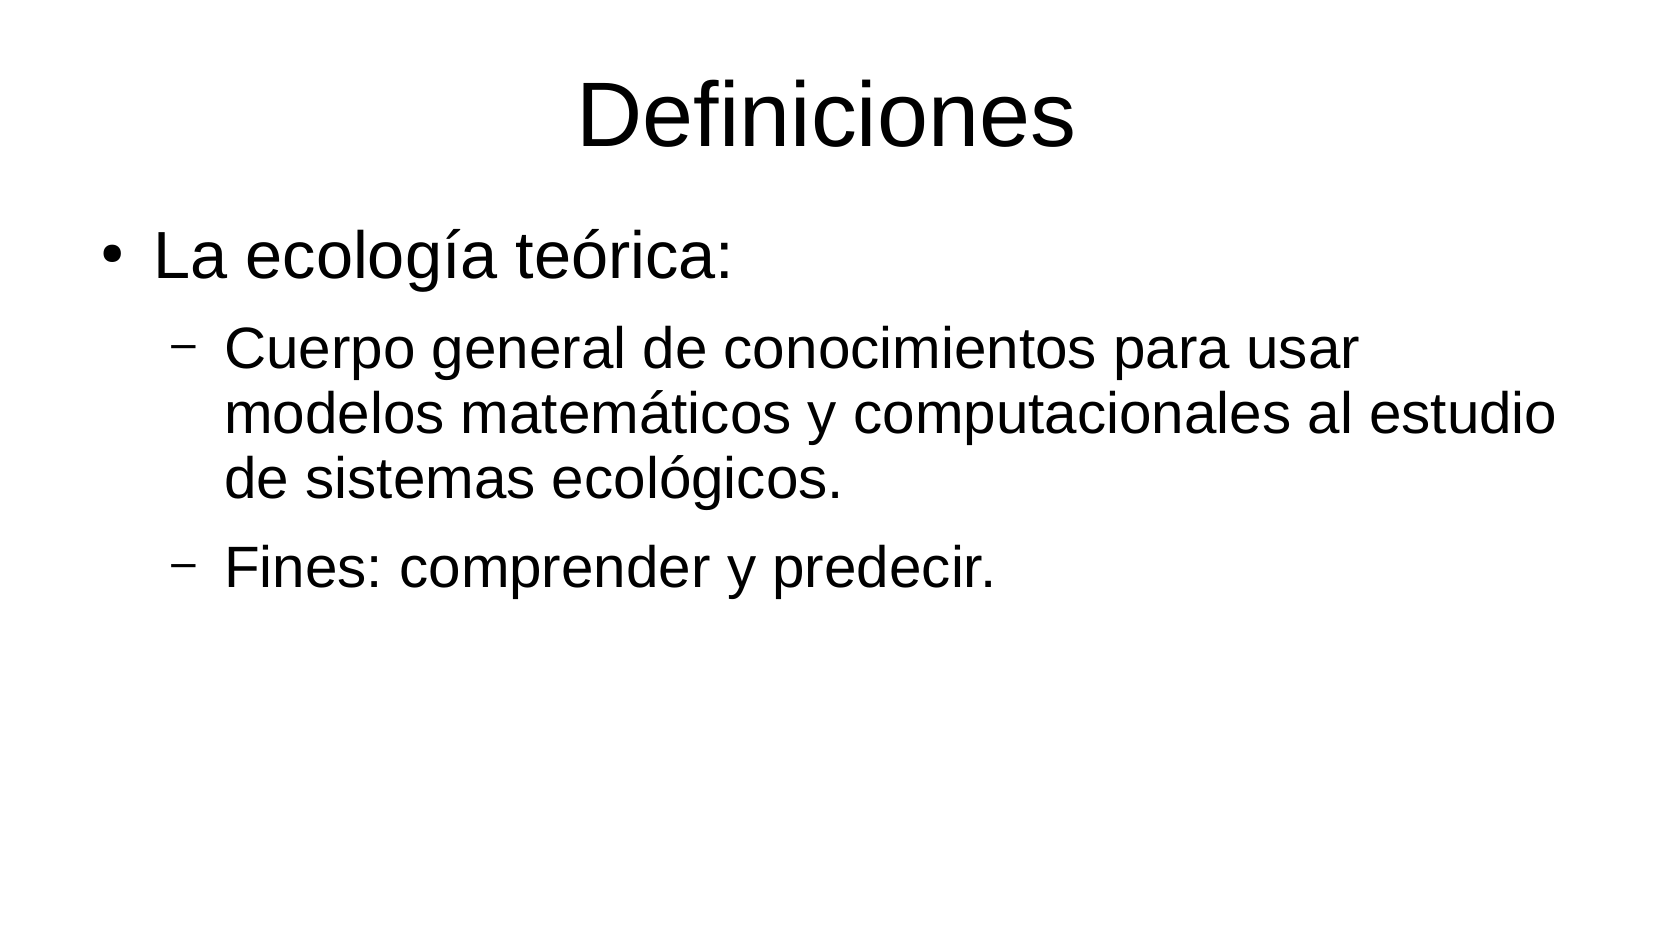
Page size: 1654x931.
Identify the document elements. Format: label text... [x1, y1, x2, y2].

list La ecología teórica: Cuerpo general de conocimientos para usar modelos matemáticos y computacionales al estudio de sistemas ecológicos. Fines: comprender y predecir. [82, 217, 1571, 758]
title Definiciones [82, 37, 1571, 193]
